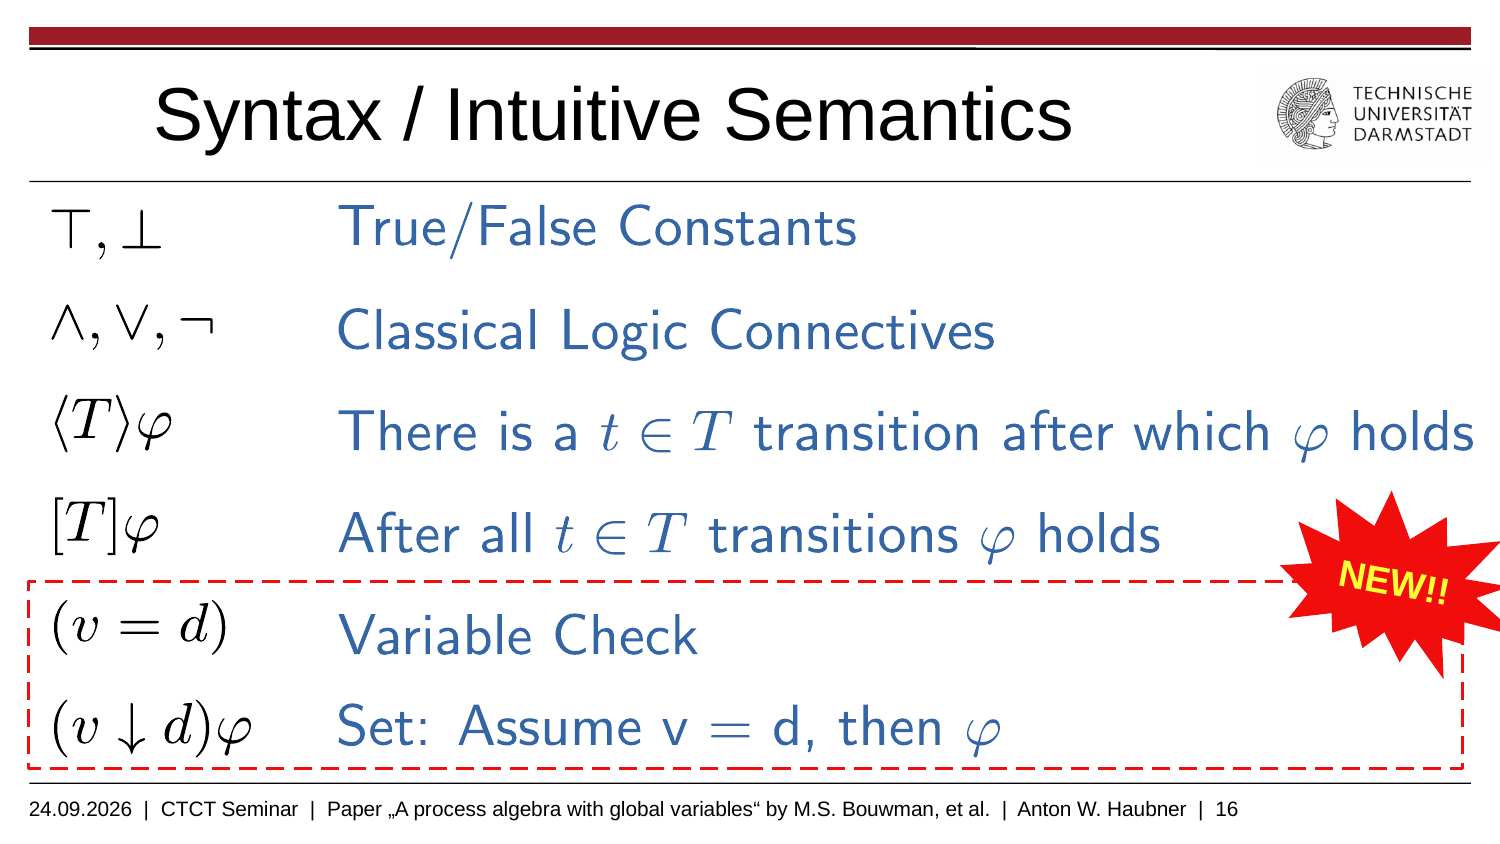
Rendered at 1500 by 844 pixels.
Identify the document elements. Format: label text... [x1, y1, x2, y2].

text_box [497, 614, 502, 655]
text_box [836, 218, 856, 246]
text_box [437, 627, 459, 655]
text_box [388, 322, 409, 350]
text_box [687, 218, 708, 245]
text_box [878, 424, 884, 451]
text_box [1424, 410, 1448, 451]
text_box [618, 718, 641, 746]
text_box [981, 526, 1015, 565]
text_box [425, 628, 430, 655]
text_box [508, 627, 531, 655]
text_box [646, 627, 669, 655]
text_box [338, 205, 374, 245]
text_box [796, 423, 817, 451]
text_box [778, 423, 793, 451]
text_box [746, 322, 772, 350]
text_box [395, 711, 414, 746]
text_box [890, 718, 913, 746]
text_box [592, 322, 618, 350]
text_box [481, 205, 507, 246]
text_box [338, 703, 365, 747]
text_box [1133, 424, 1172, 451]
text_box [853, 423, 873, 451]
text_box [511, 512, 517, 553]
text_box [416, 525, 439, 553]
text_box [501, 410, 507, 417]
text_box [450, 201, 473, 260]
text_box [924, 423, 951, 451]
text_box [1003, 423, 1025, 451]
text_box [751, 525, 772, 553]
text_box [377, 627, 399, 655]
text_box [861, 322, 884, 350]
text_box [500, 322, 521, 350]
text_box [519, 718, 539, 746]
text_box [462, 323, 468, 350]
text_box [51, 699, 251, 758]
text_box [497, 718, 517, 746]
text_box [675, 614, 698, 655]
text_box [405, 627, 421, 655]
text_box [564, 308, 588, 350]
text_box [754, 417, 773, 451]
text_box [863, 704, 885, 745]
text_box [913, 410, 919, 417]
text_box [641, 418, 671, 453]
text_box [1098, 423, 1113, 451]
text_box [1140, 525, 1160, 553]
text_box [600, 414, 619, 451]
text_box [376, 308, 382, 350]
text_box [1177, 410, 1198, 451]
text_box [539, 204, 545, 246]
text_box [652, 309, 659, 315]
text_box [807, 740, 813, 753]
text_box [574, 718, 612, 745]
text_box [338, 614, 376, 655]
text_box [51, 497, 159, 556]
text_box [1030, 409, 1050, 451]
text_box [338, 512, 374, 553]
text_box [573, 218, 596, 246]
text_box [938, 525, 958, 553]
text_box [1279, 490, 1500, 680]
text_box [51, 394, 172, 453]
text_box [530, 308, 535, 350]
text_box [458, 704, 495, 745]
text_box [833, 526, 838, 553]
text_box [394, 519, 413, 553]
text_box [878, 410, 884, 417]
text_box [544, 719, 566, 746]
text_box [974, 322, 994, 350]
text_box [758, 218, 779, 246]
text_box [948, 322, 972, 350]
text_box [375, 218, 391, 245]
text_box [814, 212, 834, 246]
text_box [436, 423, 451, 451]
text_box [437, 322, 457, 350]
text_box [1099, 512, 1104, 553]
text_box [808, 525, 828, 553]
text_box [1206, 410, 1213, 417]
text_box [868, 526, 873, 553]
text_box [647, 513, 688, 553]
text_box [593, 614, 614, 655]
text_box [921, 323, 947, 350]
text_box [51, 599, 226, 655]
text_box [1218, 423, 1241, 451]
text_box [655, 218, 681, 246]
text_box [338, 410, 374, 451]
text_box [501, 424, 506, 451]
text_box [788, 218, 810, 245]
text_box [51, 304, 213, 350]
text_box [467, 614, 491, 655]
text_box [826, 423, 848, 451]
text_box [370, 718, 393, 746]
text_box [1453, 423, 1474, 451]
text_box [555, 516, 574, 553]
text_box [1110, 512, 1134, 553]
text_box [879, 525, 905, 553]
text_box [482, 525, 503, 553]
text_box [621, 322, 648, 361]
text_box NEW!! [1319, 541, 1470, 624]
text_box [714, 218, 734, 246]
text_box [550, 218, 570, 246]
title Syntax / Intuitive Semantics [29, 63, 1199, 167]
text_box [338, 308, 369, 350]
text_box [377, 511, 396, 553]
text_box [843, 519, 862, 553]
text_box [919, 718, 940, 745]
text_box [512, 423, 532, 451]
text_box [1067, 525, 1093, 553]
text_box [444, 525, 460, 553]
text_box [913, 424, 918, 451]
text_box [620, 204, 651, 246]
text_box [620, 627, 643, 655]
text_box [838, 711, 858, 746]
text_box [596, 521, 626, 555]
text_box [653, 323, 658, 350]
text_box [525, 512, 531, 553]
picture [1255, 65, 1490, 162]
text_box [474, 322, 497, 350]
text_box [1247, 410, 1268, 451]
text_box [736, 212, 755, 246]
text_box [422, 218, 445, 246]
text_box [868, 512, 874, 519]
text_box [425, 614, 431, 621]
text_box [1294, 424, 1328, 463]
text_box [554, 423, 576, 451]
text_box [911, 525, 932, 553]
text_box [692, 411, 733, 451]
text_box [509, 218, 531, 246]
text_box [1069, 423, 1092, 451]
text_box [781, 525, 802, 553]
text_box [407, 423, 430, 451]
text_box [711, 308, 742, 350]
text_box [808, 322, 829, 350]
text_box [380, 410, 402, 451]
text_box [733, 525, 748, 553]
text_box [1353, 410, 1375, 451]
text_box [555, 613, 586, 655]
text_box [966, 719, 1000, 758]
text_box [1412, 410, 1418, 451]
text_box [1207, 424, 1212, 451]
text_box [51, 209, 161, 260]
text_box [1040, 512, 1061, 553]
text_box [1380, 423, 1407, 451]
text_box [453, 423, 476, 451]
text_box [708, 519, 728, 553]
text_box [415, 322, 435, 350]
text_box [664, 322, 687, 350]
text_box [774, 704, 798, 746]
text_box [835, 322, 858, 350]
text_box [886, 315, 905, 350]
text_box [911, 323, 916, 350]
text_box [833, 512, 839, 519]
text_box [956, 423, 978, 451]
text_box [1047, 417, 1067, 451]
text_box [889, 417, 908, 451]
text_box [395, 219, 417, 246]
text_box [778, 322, 800, 350]
text_box [662, 719, 688, 745]
